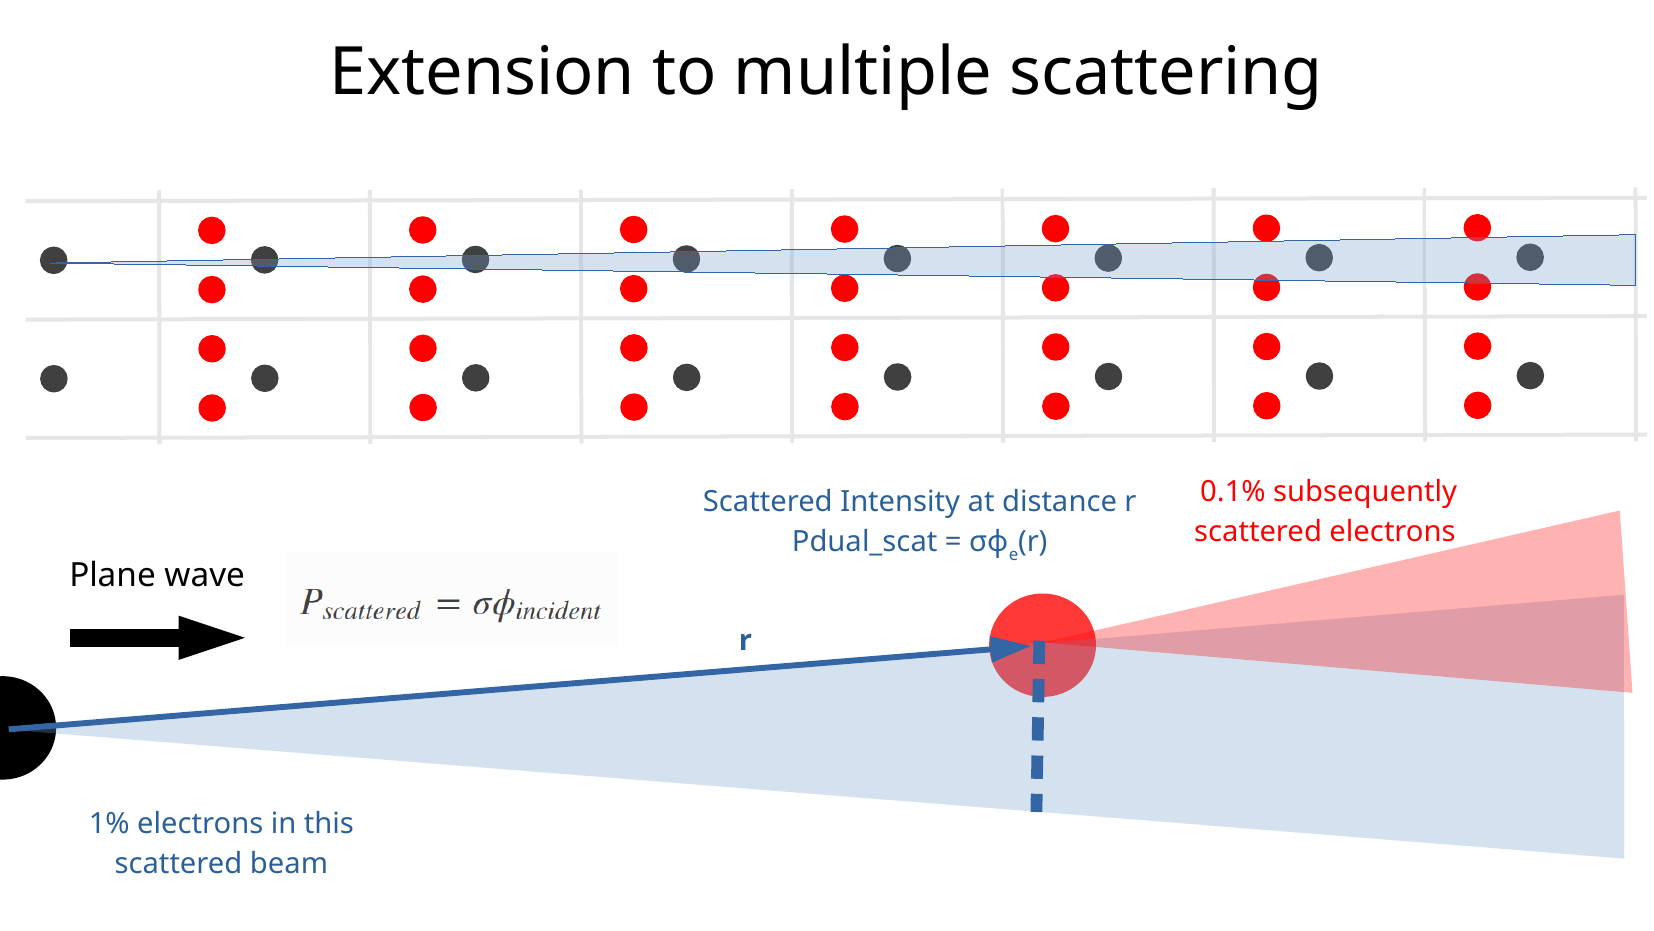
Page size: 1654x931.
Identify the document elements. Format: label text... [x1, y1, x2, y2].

picture [25, 187, 1648, 445]
title Extension to multiple scattering [0, 0, 1654, 139]
title 0.1% subsequently scattered electrons [1148, 442, 1509, 578]
picture [286, 552, 618, 647]
title Scattered Intensity at distance r Pdual_scat = σϕe(r) [687, 481, 1152, 605]
title 1% electrons in this scattered beam [41, 775, 402, 910]
text_box [0, 510, 1633, 859]
title r [693, 605, 798, 674]
text_box [50, 234, 1636, 286]
